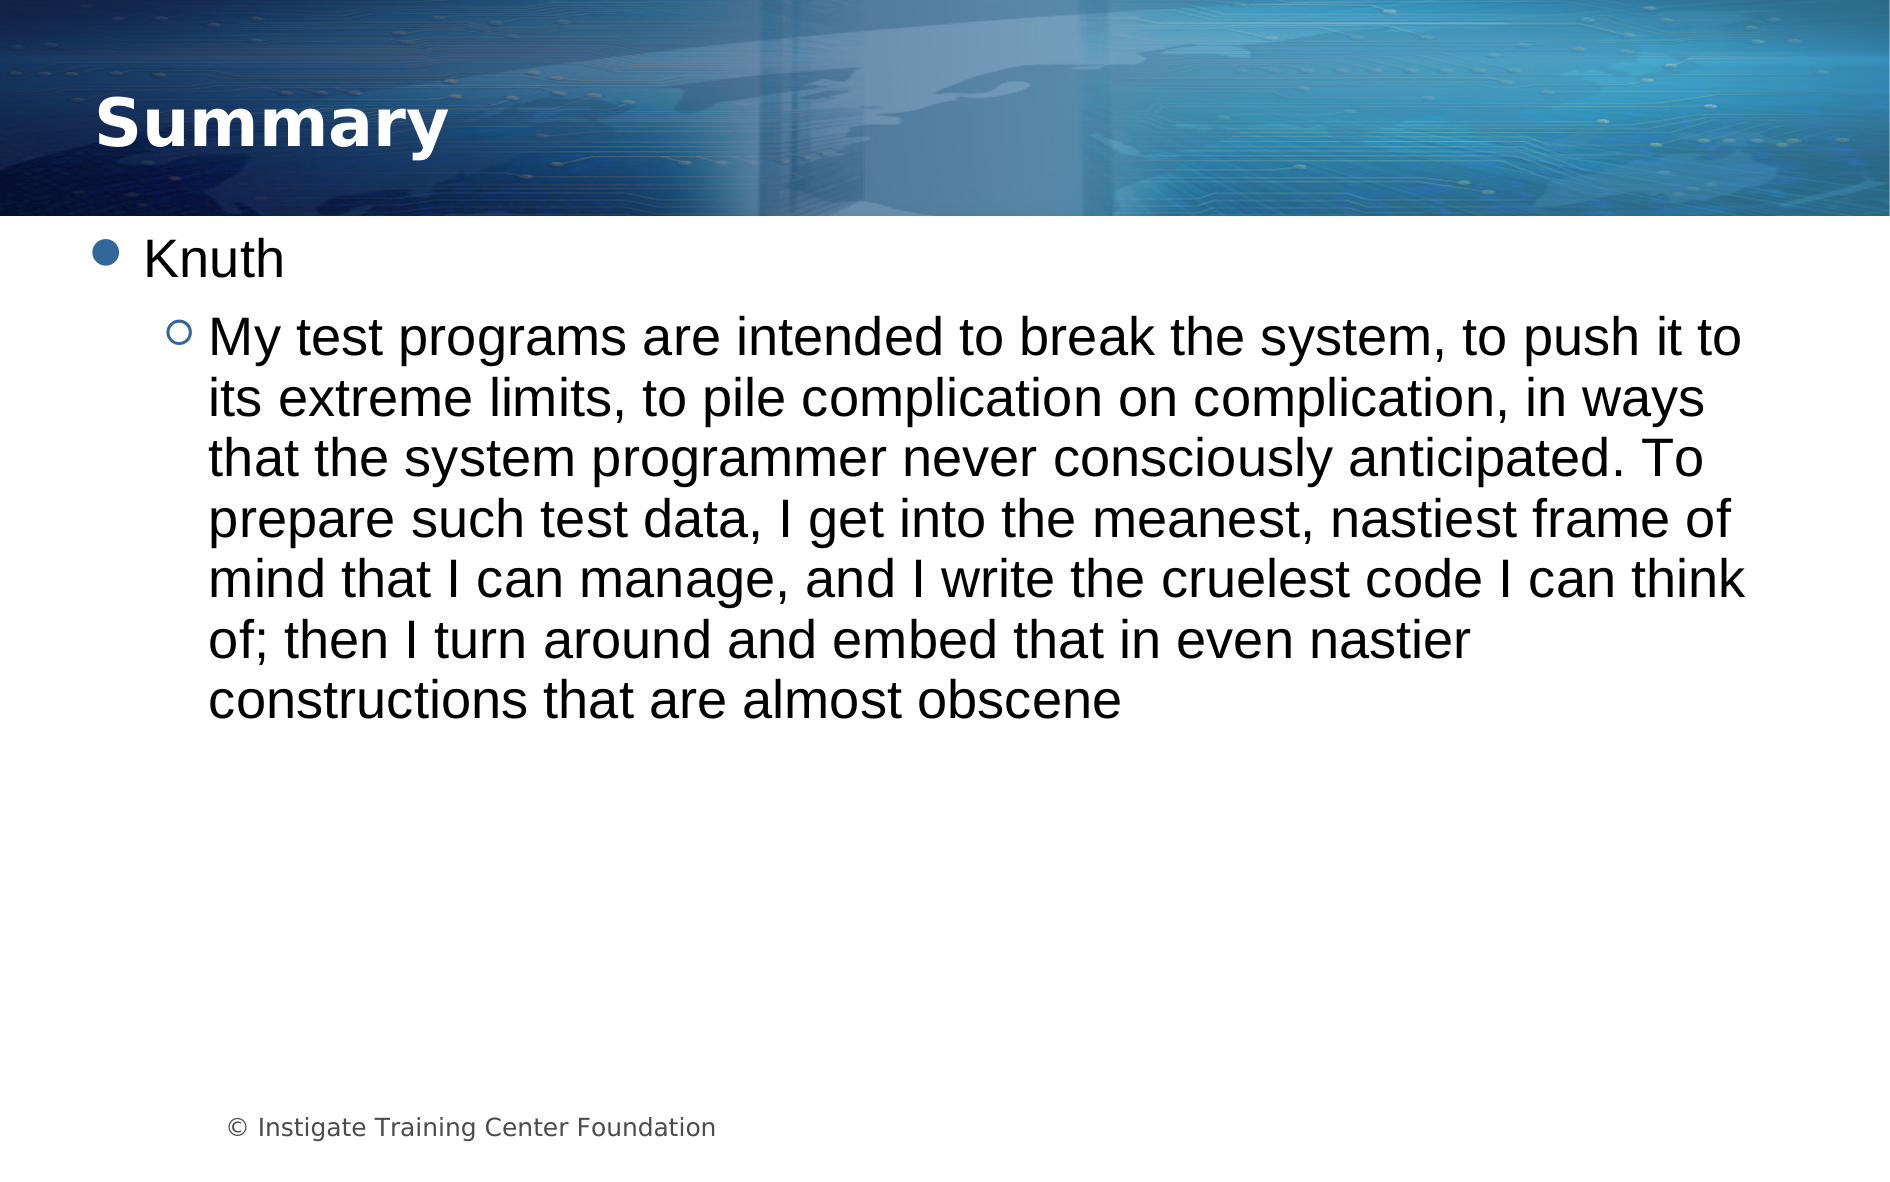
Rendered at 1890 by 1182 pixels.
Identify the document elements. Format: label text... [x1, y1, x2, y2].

title Summary [94, 47, 1793, 217]
list Knuth My test programs are intended to break the system, to push it to its extreme limits, to pile complication on complication, in ways that the system programmer never consciously anticipated. To prepare such test data, I get into the meanest, nastiest frame of mind that I can manage, and I write the cruelest code I can think of; then I turn around and embed that in even nastier constructions that are almost obscene [88, 228, 1788, 914]
picture [0, 0, 1890, 216]
